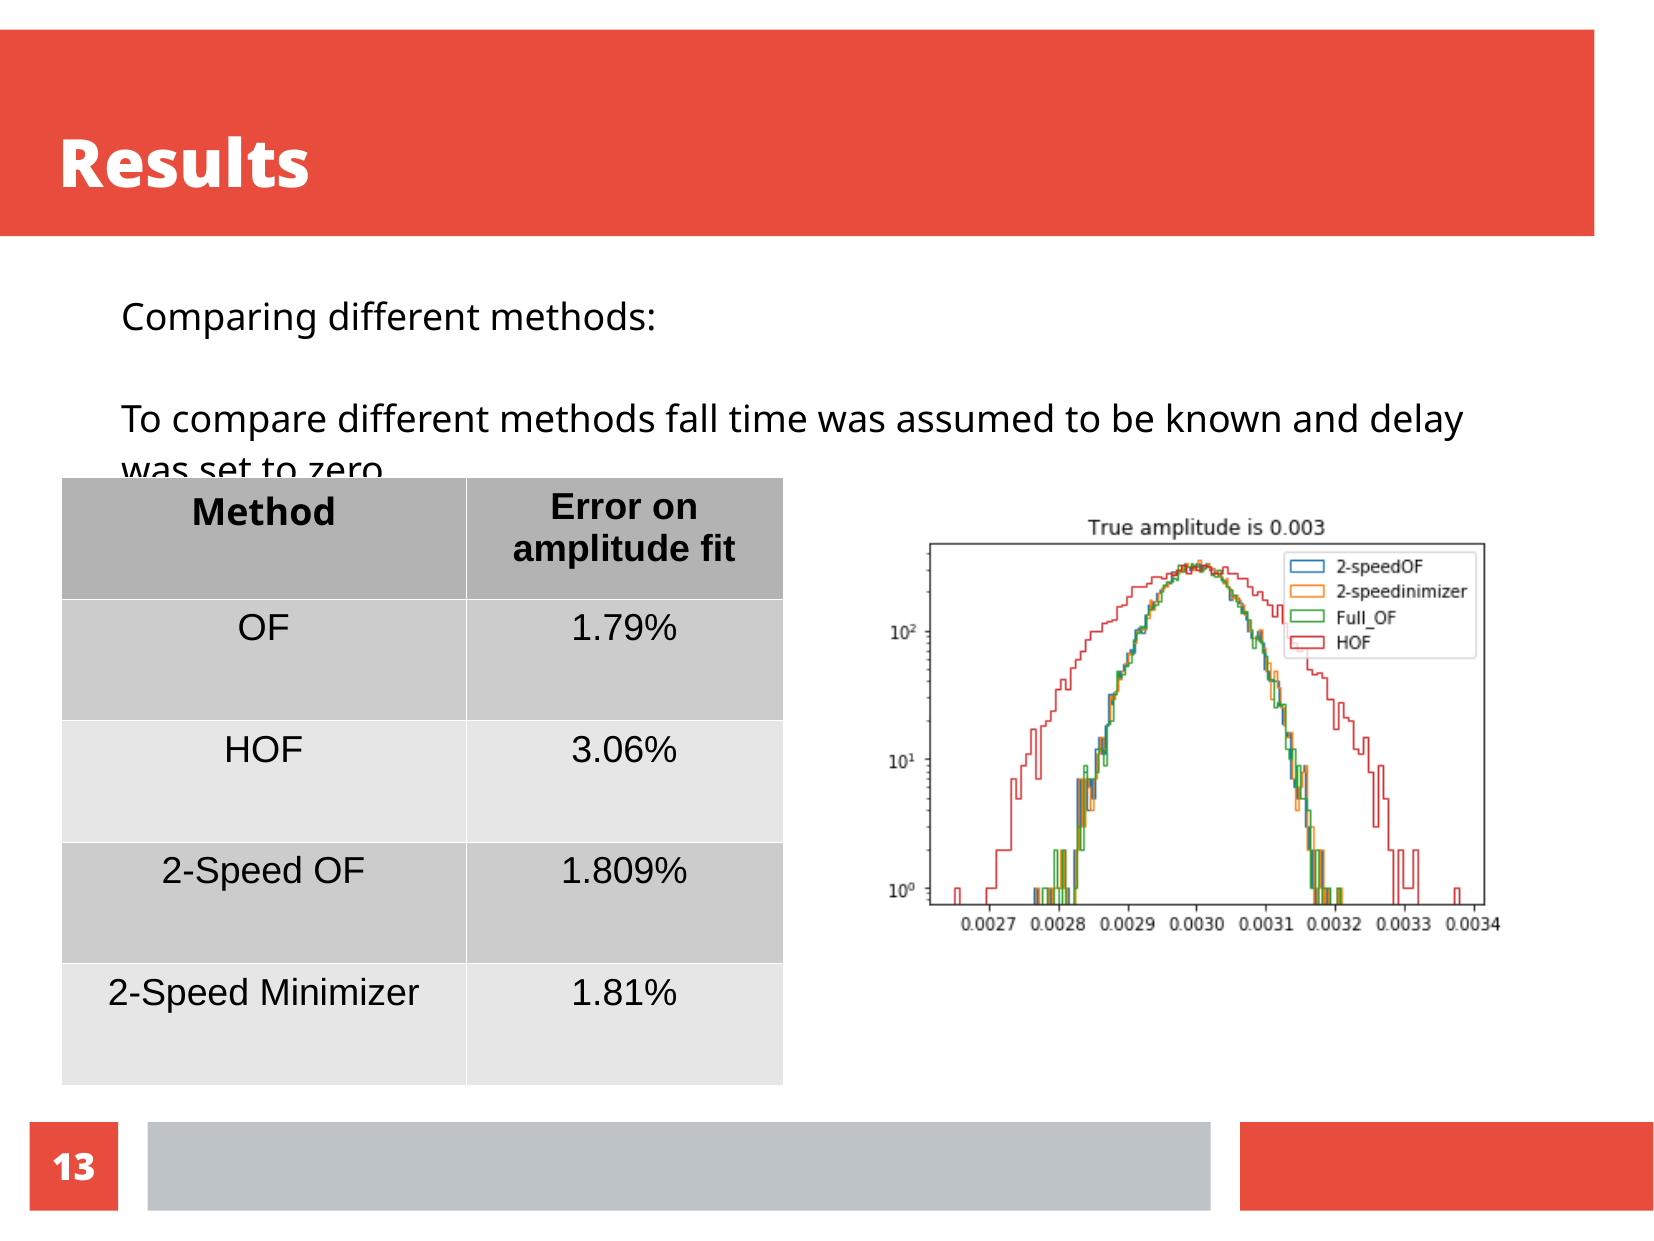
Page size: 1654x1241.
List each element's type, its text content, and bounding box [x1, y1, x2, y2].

table_cell 3.06% [467, 721, 783, 842]
table_cell 1.81% [467, 964, 783, 1085]
table_cell 2-Speed OF [62, 843, 466, 963]
table_cell HOF [62, 721, 466, 842]
picture [875, 507, 1512, 944]
title Results [59, 59, 1595, 207]
table_cell 1.79% [467, 600, 783, 720]
table_cell 1.809% [467, 843, 783, 963]
table_header Error on amplitude fit [467, 478, 783, 599]
table_header Method [62, 478, 466, 599]
text_box Comparing different methods: To compare different methods fall time was assumed to be known and delay was set to zero. [106, 283, 1548, 473]
table_cell 2-Speed Minimizer [62, 964, 466, 1085]
table_cell OF [62, 600, 466, 720]
